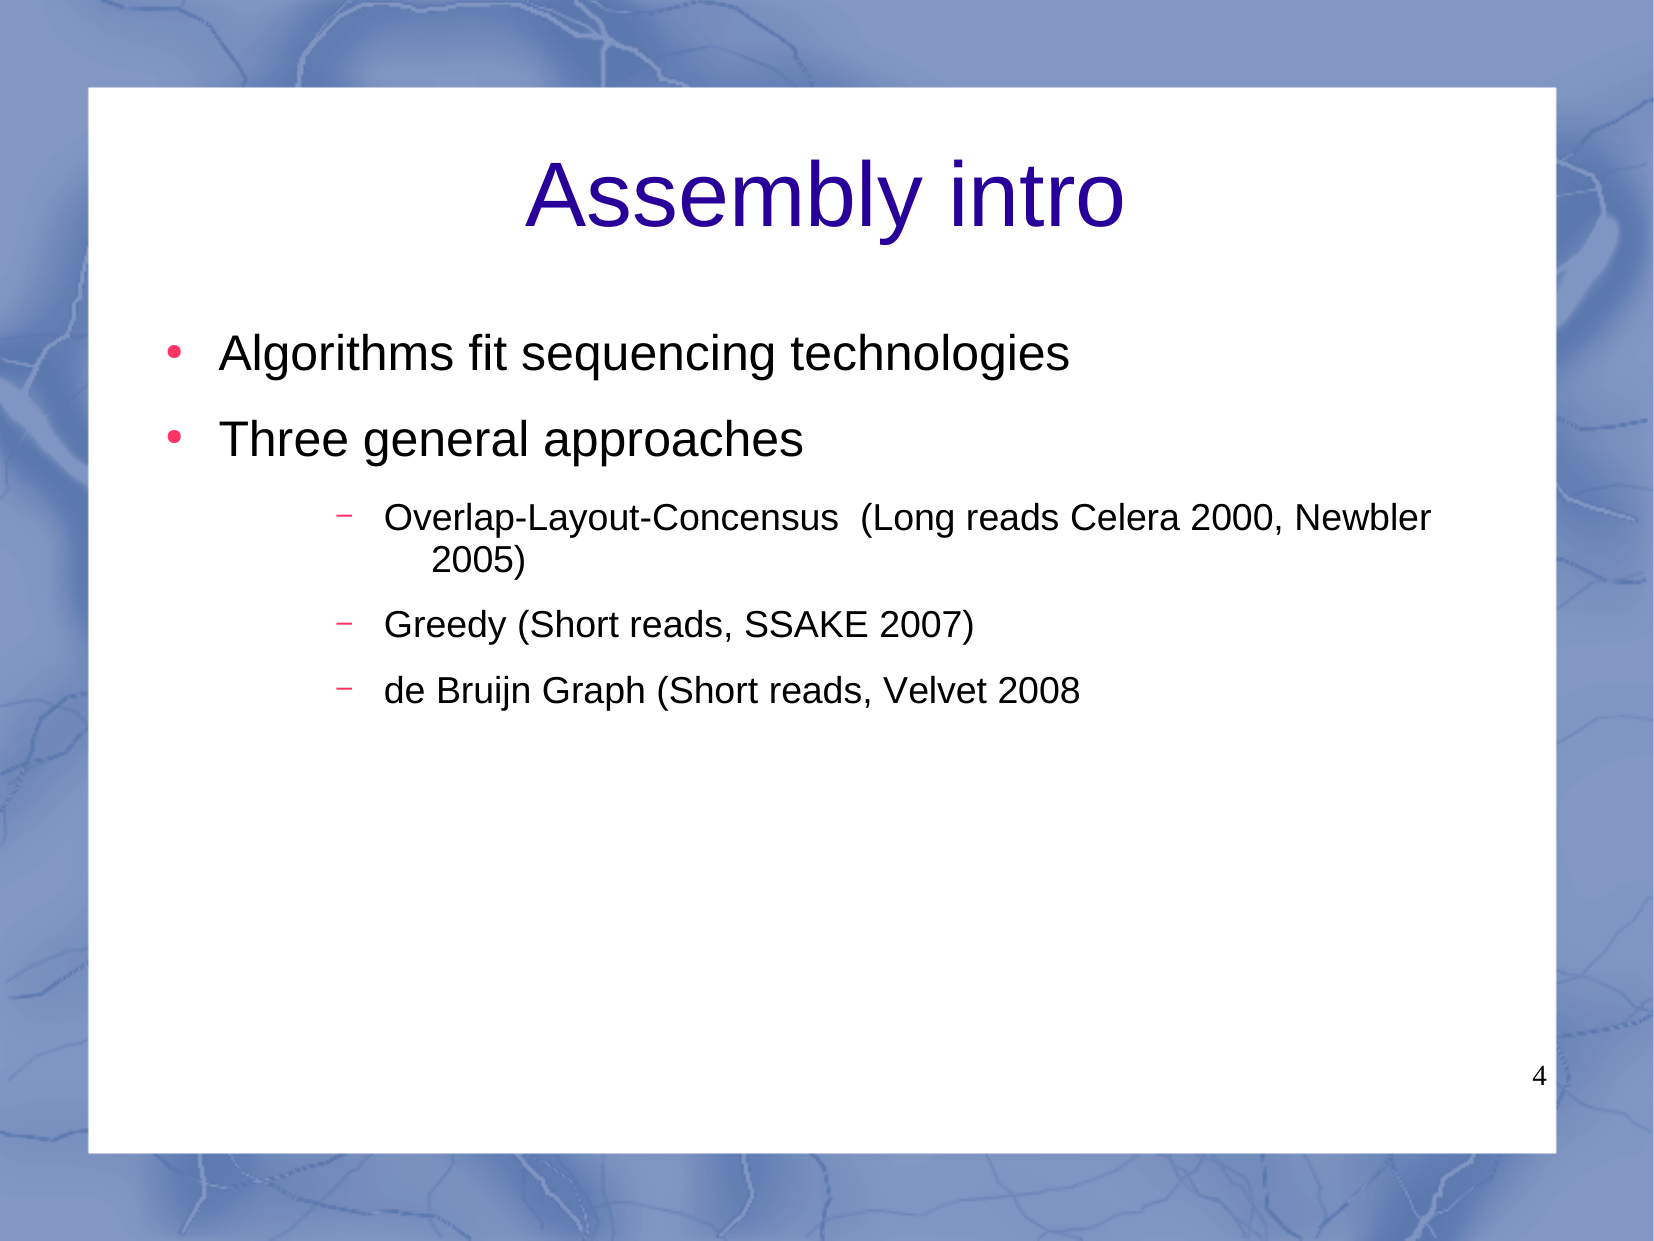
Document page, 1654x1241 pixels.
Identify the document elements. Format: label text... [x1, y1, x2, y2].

title Assembly intro [118, 90, 1536, 298]
list Algorithms fit sequencing technologies Three general approaches Overlap-Layout-Concensus (Long reads Celera 2000, Newbler 2005) Greedy (Short reads, SSAKE 2007) de Bruijn Graph (Short reads, Velvet 2008 [147, 325, 1506, 1045]
picture [0, 0, 1654, 1241]
